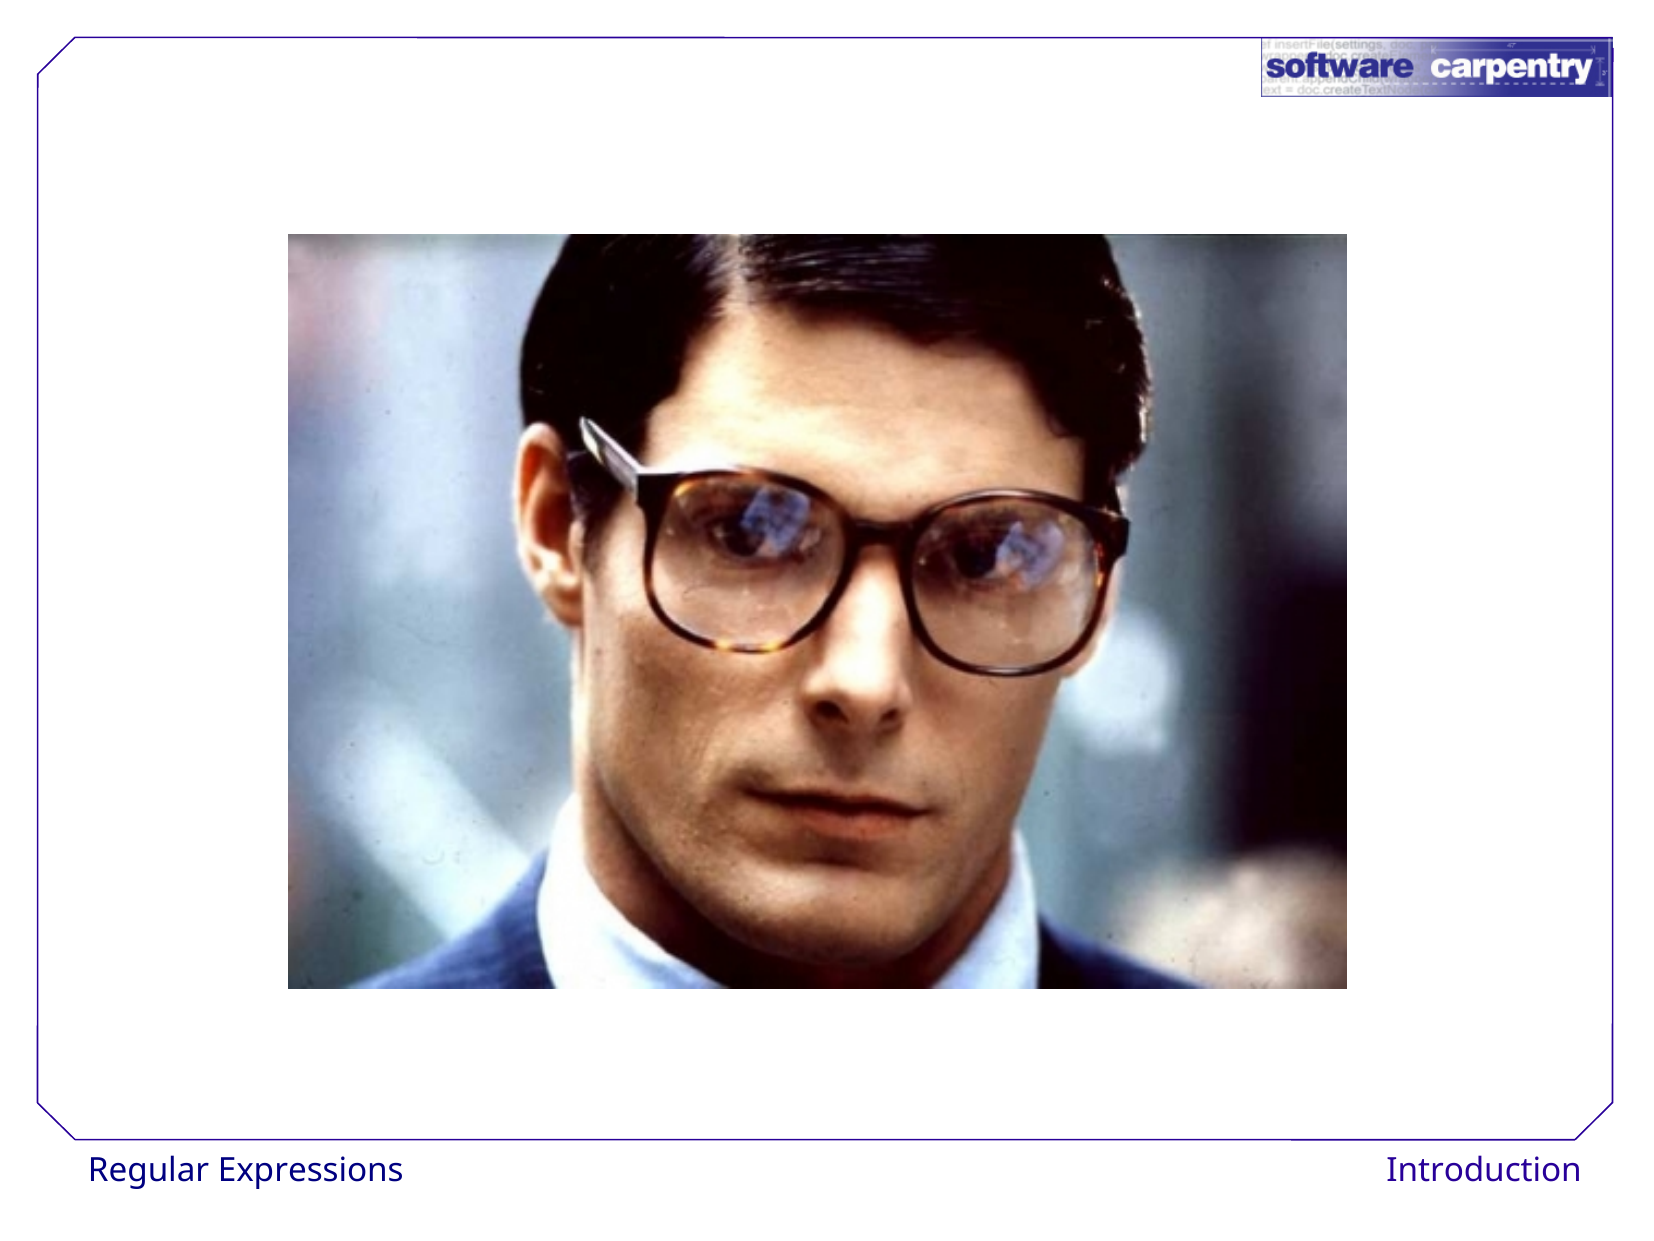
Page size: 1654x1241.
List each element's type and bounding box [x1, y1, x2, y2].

picture [1261, 39, 1613, 97]
picture [288, 234, 1347, 989]
